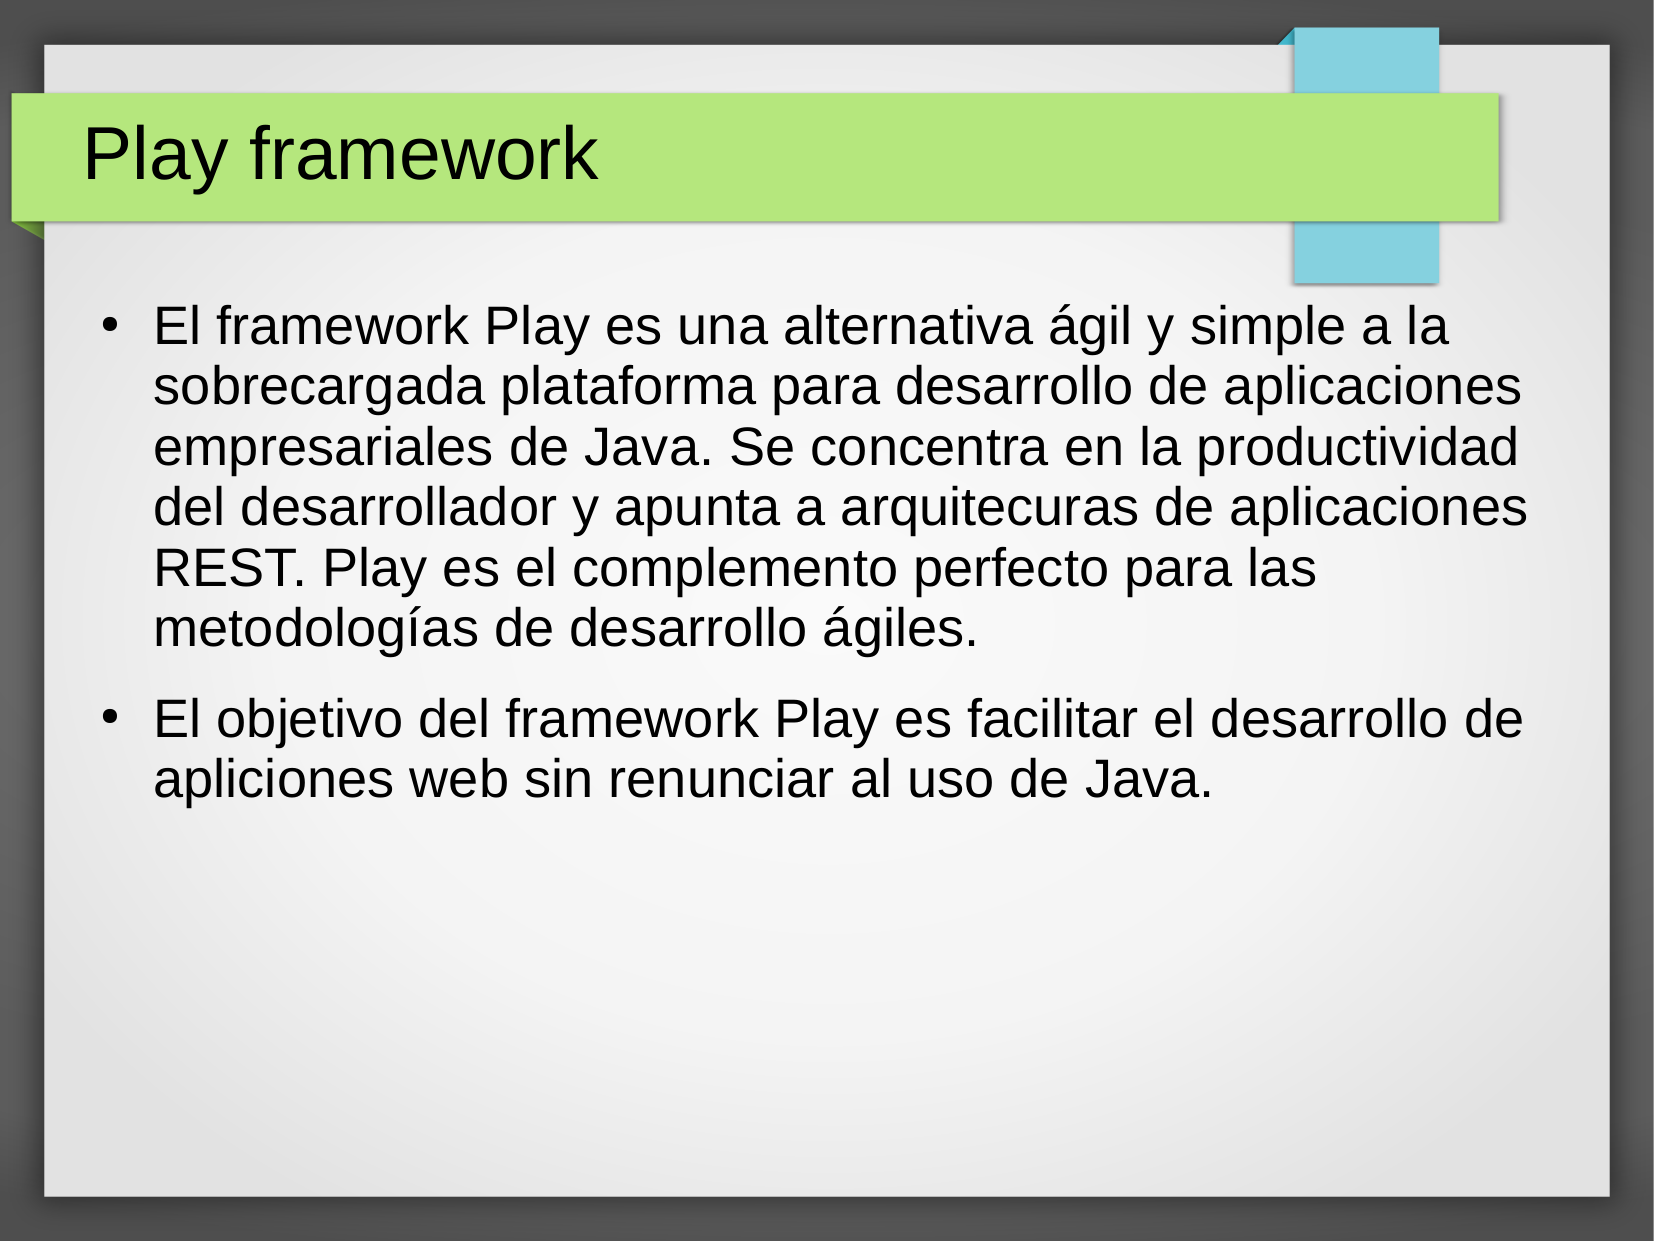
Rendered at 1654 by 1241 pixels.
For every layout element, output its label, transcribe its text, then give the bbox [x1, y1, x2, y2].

title Play framework [82, 94, 1264, 213]
list El framework Play es una alternativa ágil y simple a la sobrecargada plataforma para desarrollo de aplicaciones empresariales de Java. Se concentra en la productividad del desarrollador y apunta a arquitecuras de aplicaciones REST. Play es el complemento perfecto para las metodologías de desarrollo ágiles. El objetivo del framework Play es facilitar el desarrollo de apliciones web sin renunciar al uso de Java. [82, 295, 1571, 1015]
picture [0, 0, 1654, 1241]
